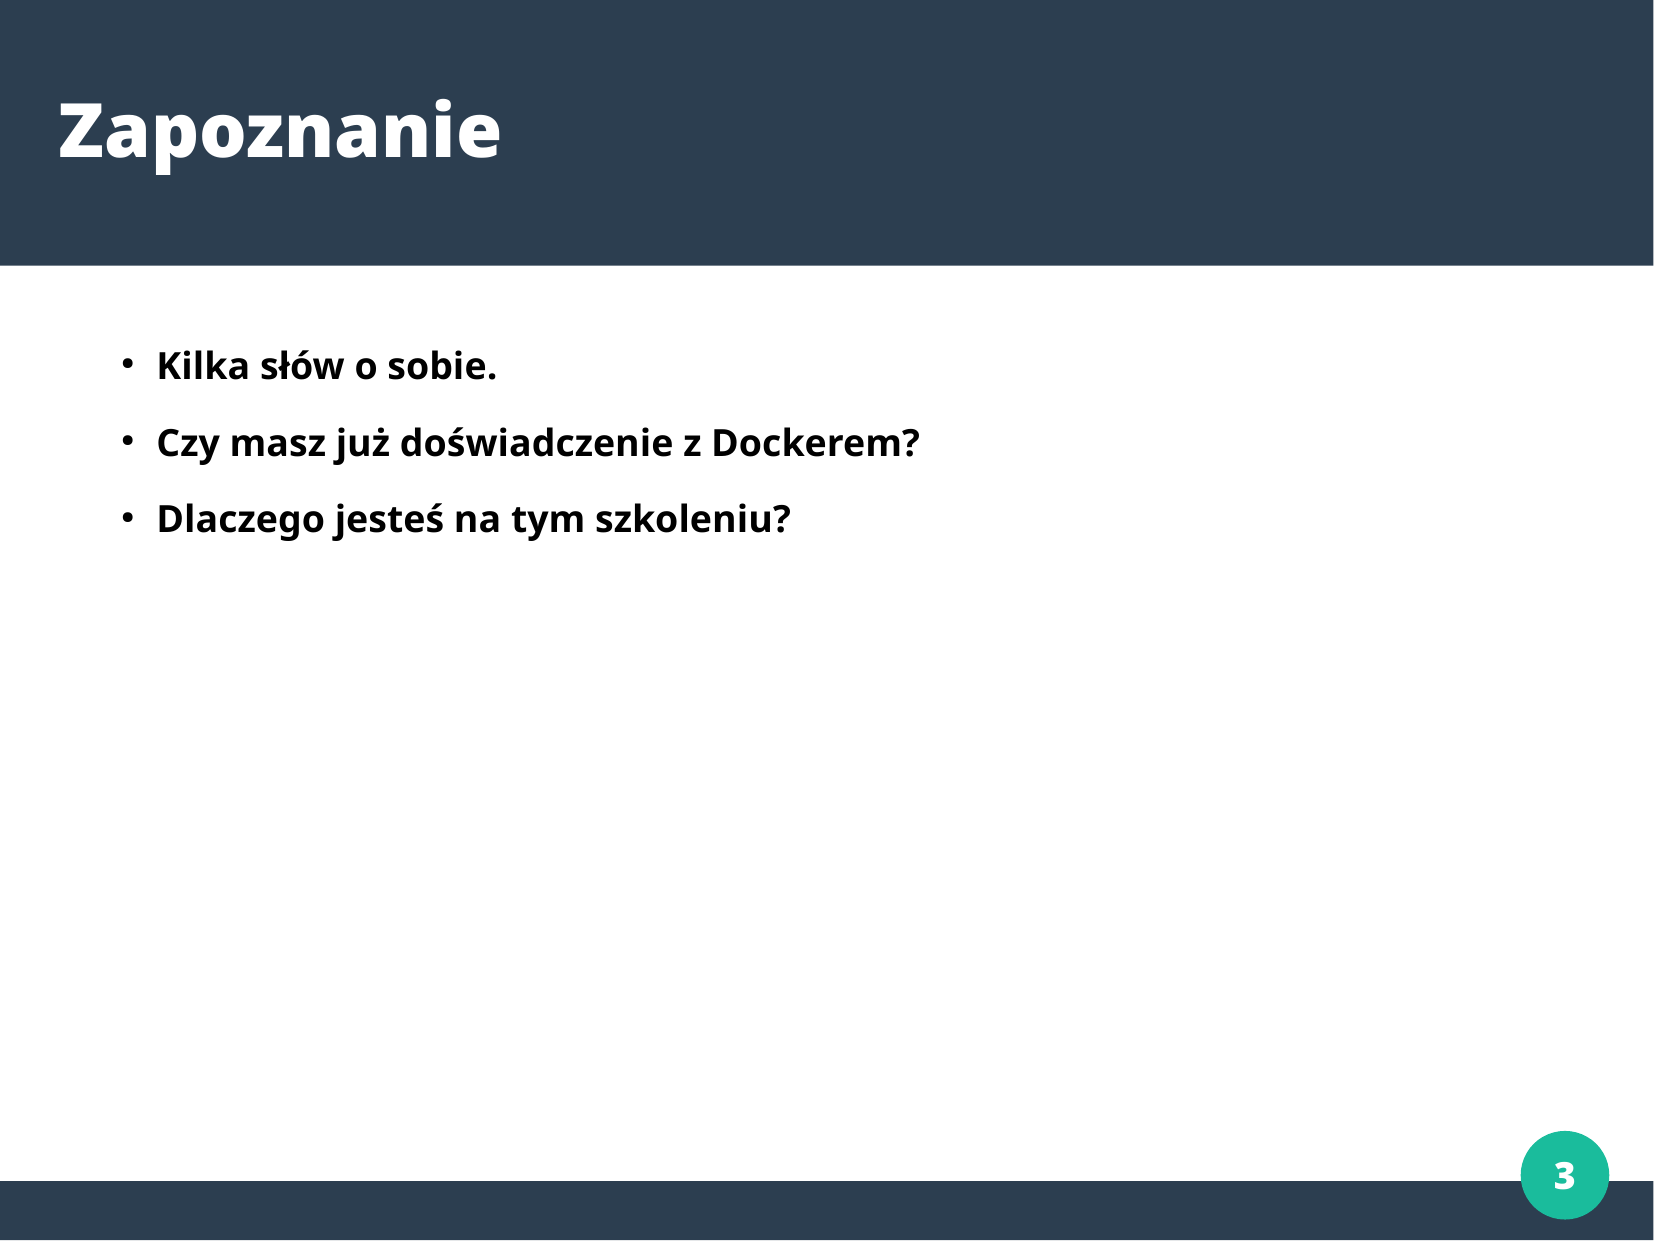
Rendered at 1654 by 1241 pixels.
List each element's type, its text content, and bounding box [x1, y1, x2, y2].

text_box Kilka słów o sobie. Czy masz już doświadczenie z Dockerem? Dlaczego jesteś na tym szkoleniu? [106, 306, 1548, 1170]
title Zapoznanie [59, 49, 1595, 207]
